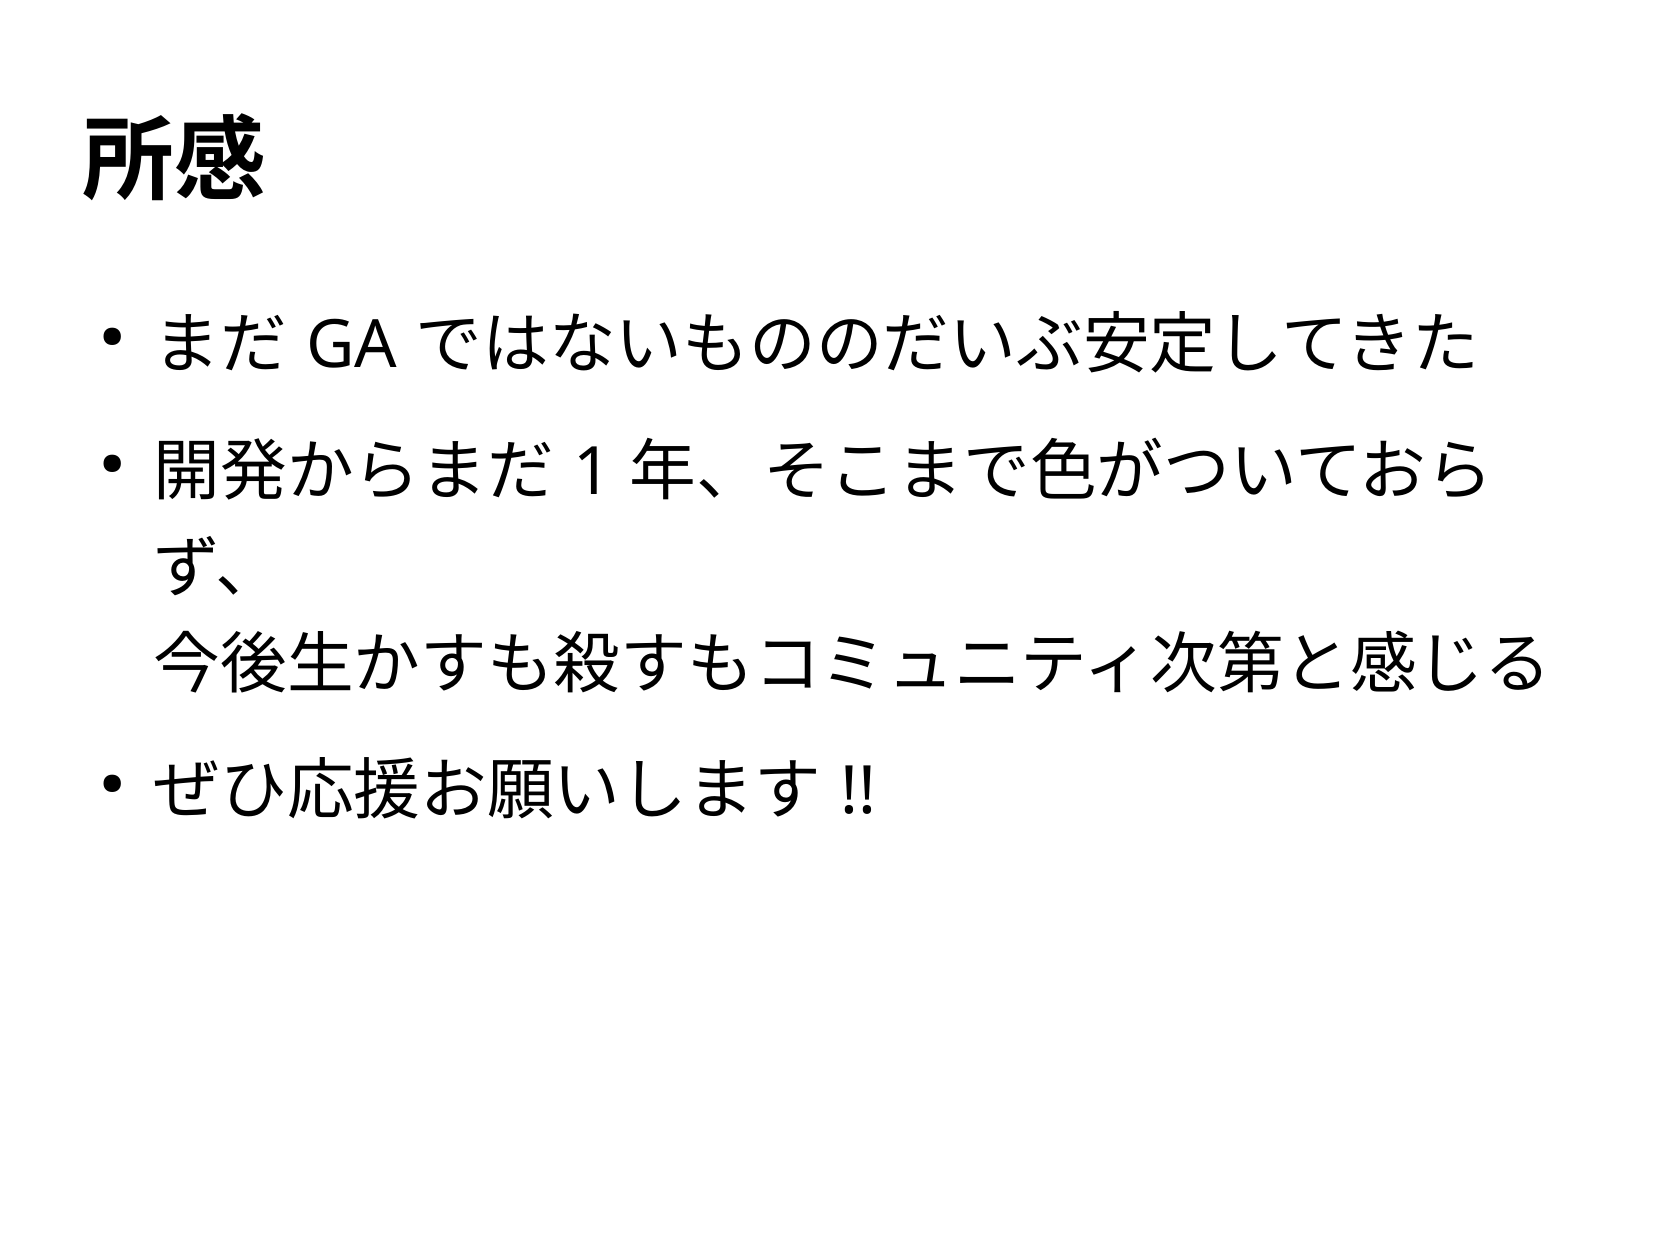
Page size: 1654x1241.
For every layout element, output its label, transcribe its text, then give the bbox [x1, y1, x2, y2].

title 所感 [82, 49, 1571, 257]
list まだGAではないもののだいぶ安定してきた 開発からまだ1年、そこまで色がついておらず、 今後生かすも殺すもコミュニティ次第と感じる ぜひ応援お願いします!! [82, 290, 1571, 1010]
